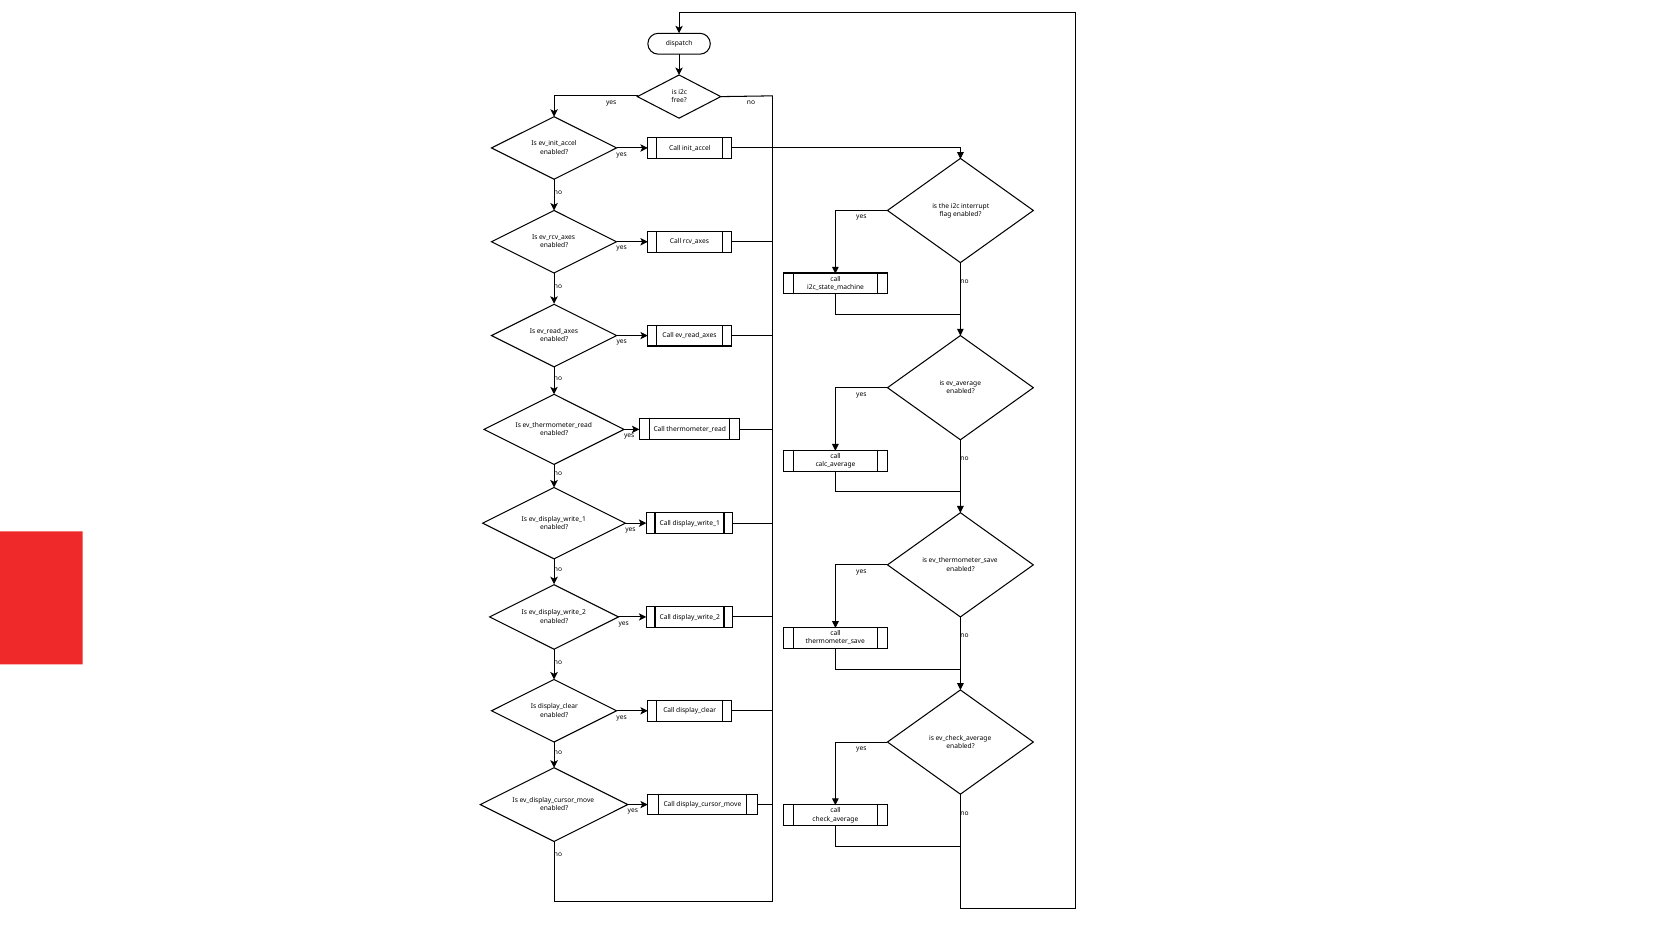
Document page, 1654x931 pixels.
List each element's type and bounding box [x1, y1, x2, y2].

picture [478, 11, 1077, 910]
